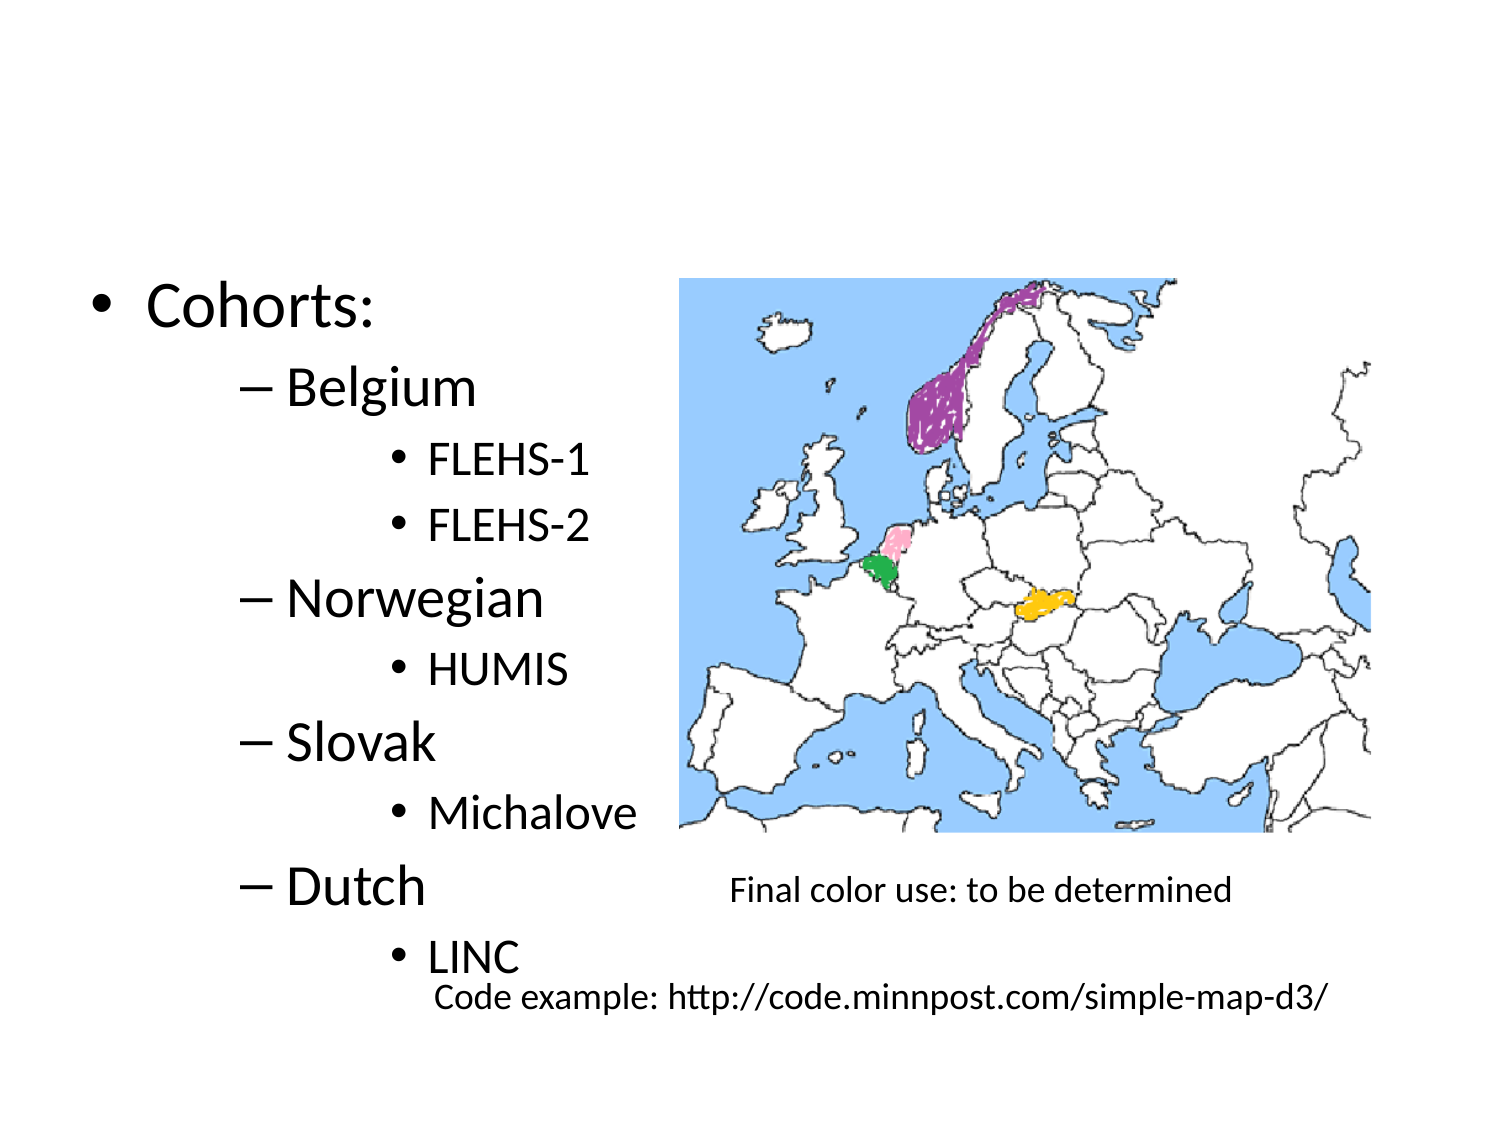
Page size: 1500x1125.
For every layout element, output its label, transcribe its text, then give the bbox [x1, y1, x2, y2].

text_box Final color use: to be determined [714, 857, 1388, 919]
text_box Code example: http://code.minnpost.com/simple-map-d3/ [419, 964, 1353, 1025]
picture [679, 278, 1376, 834]
list Cohorts: Belgium FLEHS-1 FLEHS-2 Norwegian HUMIS Slovak Michalove Dutch LINC [75, 262, 1426, 1005]
